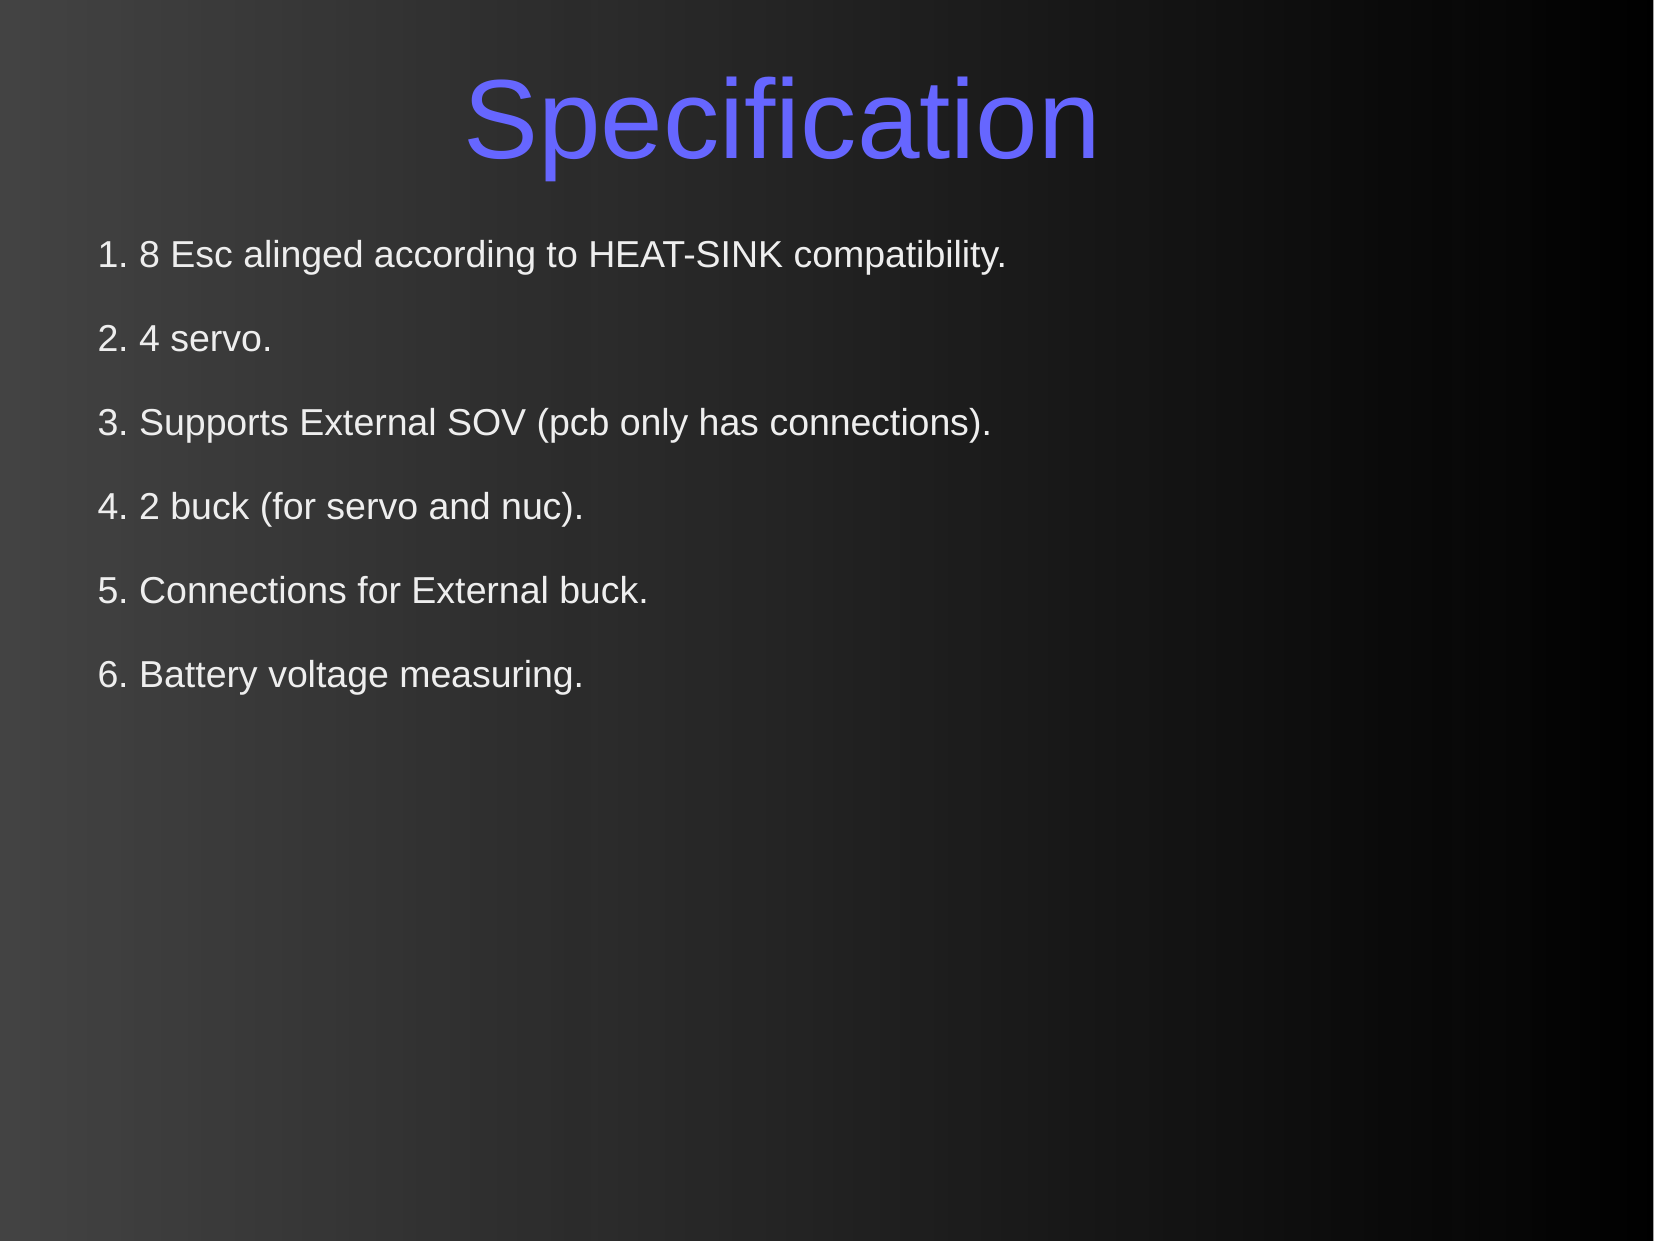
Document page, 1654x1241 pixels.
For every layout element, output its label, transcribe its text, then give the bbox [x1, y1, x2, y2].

text_box Specification [448, 49, 1276, 190]
picture [0, 0, 1654, 1241]
text_box 1. 8 Esc alinged according to HEAT-SINK compatibility. 2. 4 servo. 3. Supports External SOV (pcb only has connections). 4. 2 buck (for servo and nuc). 5. Connections for External buck. 6. Battery voltage measuring. [82, 226, 1465, 788]
